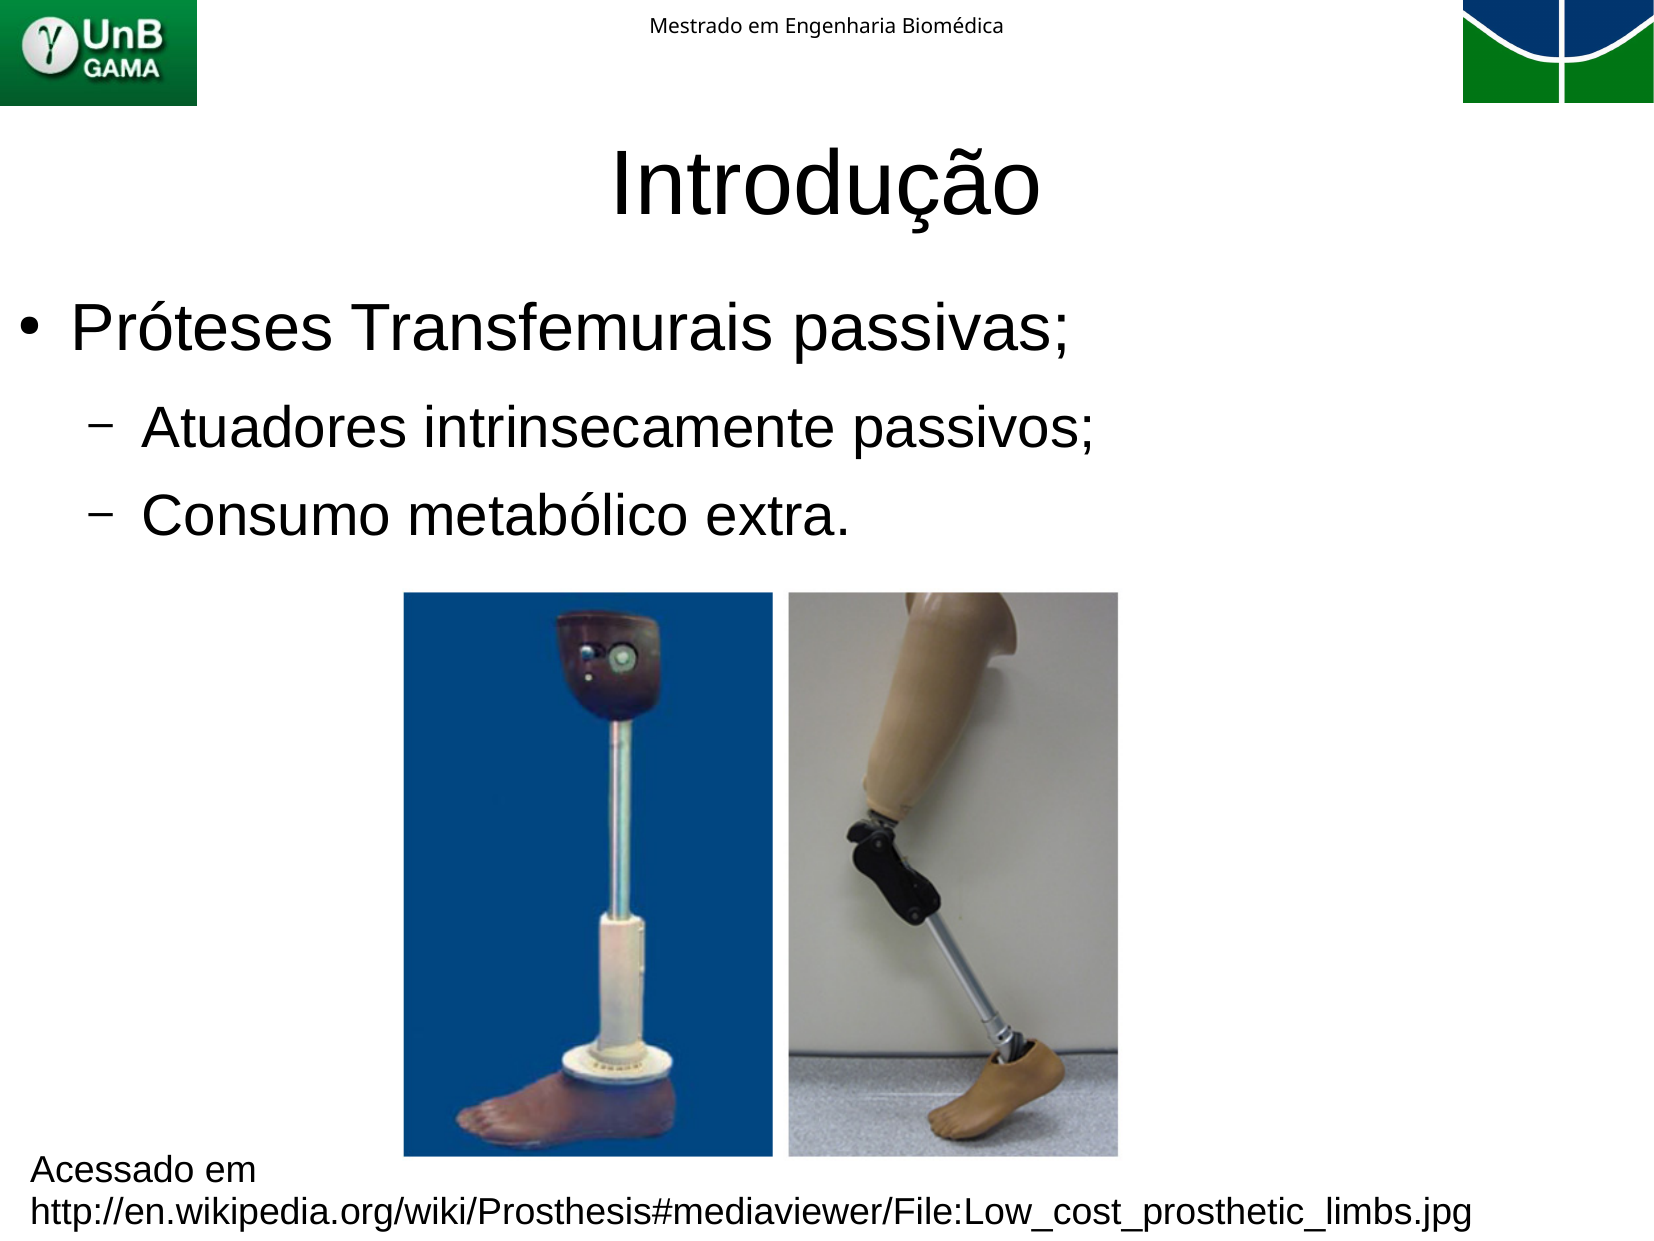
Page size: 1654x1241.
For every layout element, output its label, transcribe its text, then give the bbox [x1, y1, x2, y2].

picture [392, 578, 1134, 1141]
text_box Acessado em http://en.wikipedia.org/wiki/Prosthesis#mediaviewer/File:Low_cost_prosthetic_limbs.jpg [15, 1141, 1489, 1241]
list Próteses Transfemurais passivas; Atuadores intrinsecamente passivos; Consumo metabólico extra. [0, 290, 1654, 1241]
picture [0, 0, 197, 94]
picture [1463, 0, 1654, 94]
title Introdução [0, 94, 1654, 272]
